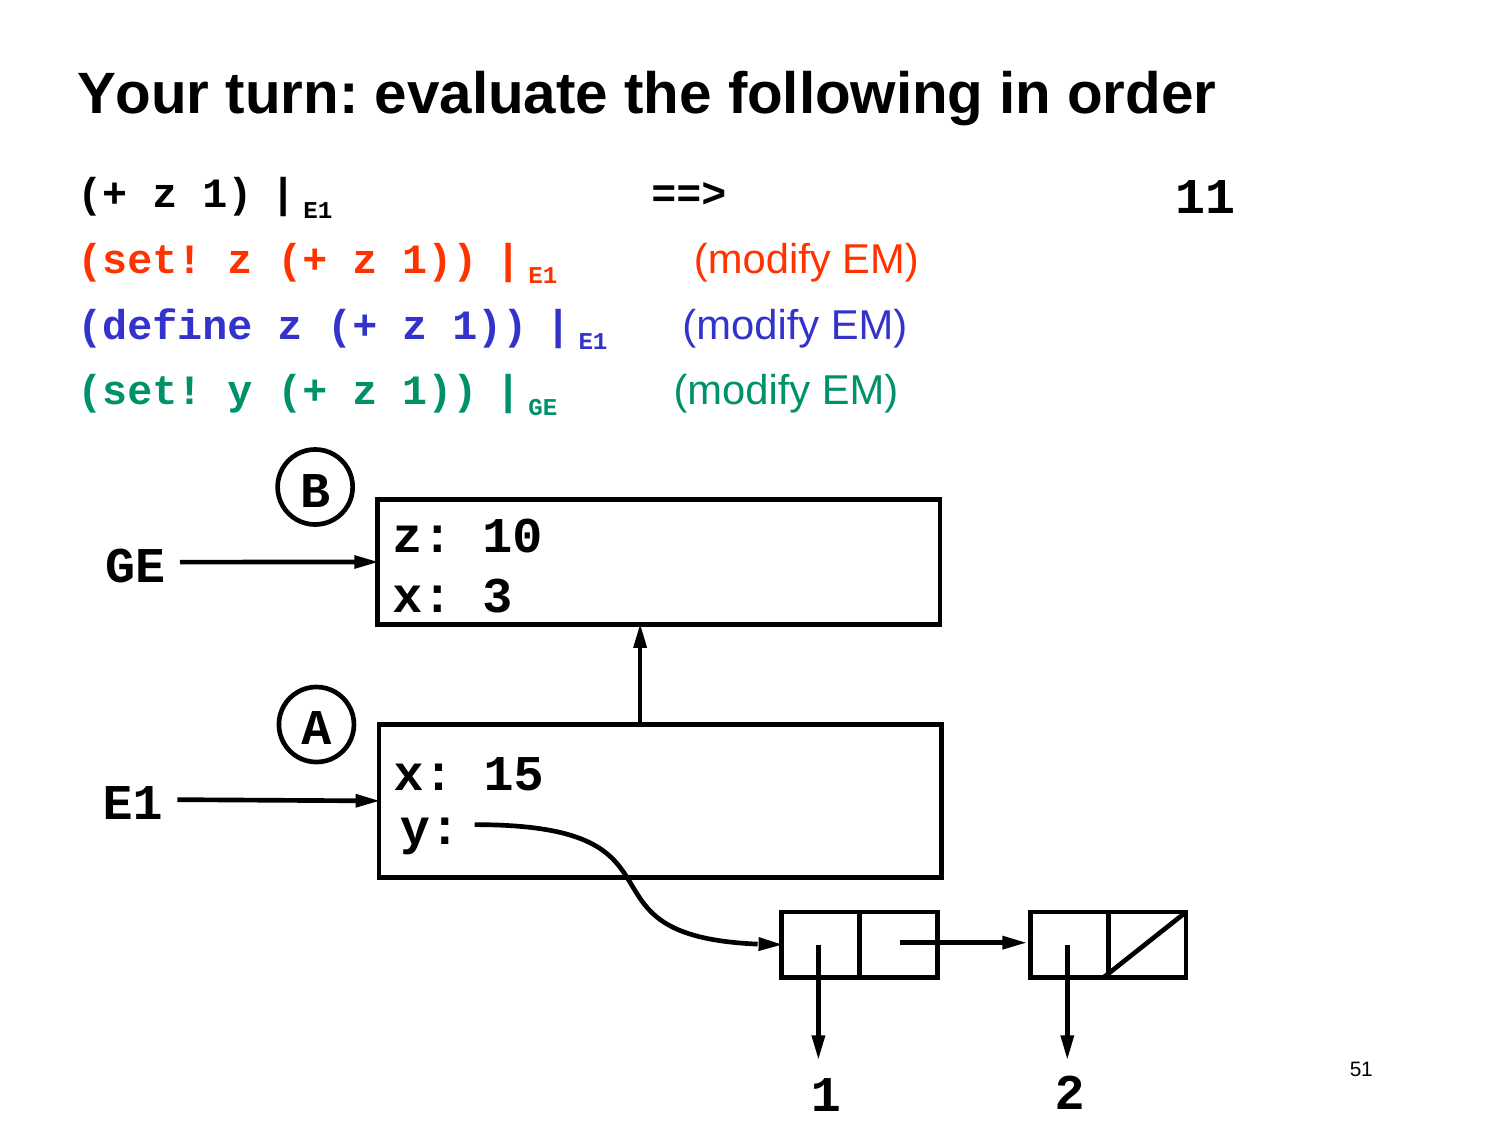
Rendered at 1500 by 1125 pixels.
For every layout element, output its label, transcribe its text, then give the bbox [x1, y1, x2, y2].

text_box 11 [1160, 156, 1250, 232]
title Your turn: evaluate the following in order [62, 24, 1338, 163]
text_box z: 10 x: 3 [377, 499, 941, 625]
text_box y: [385, 786, 475, 863]
list (+ z 1) | E1 ==> (set! z (+ z 1)) | E1 (modify EM) (define z (+ z 1)) | E1 (modify EM) (set! y (+ z 1)) | GE (modify EM) [62, 162, 1126, 434]
text_box B [277, 449, 353, 525]
text_box 2 [1021, 1058, 1118, 1121]
text_box x: 15 [378, 724, 942, 878]
text_box GE [90, 524, 181, 600]
text_box 1 [774, 1058, 877, 1125]
text_box A [278, 686, 354, 763]
text_box E1 [87, 761, 178, 838]
